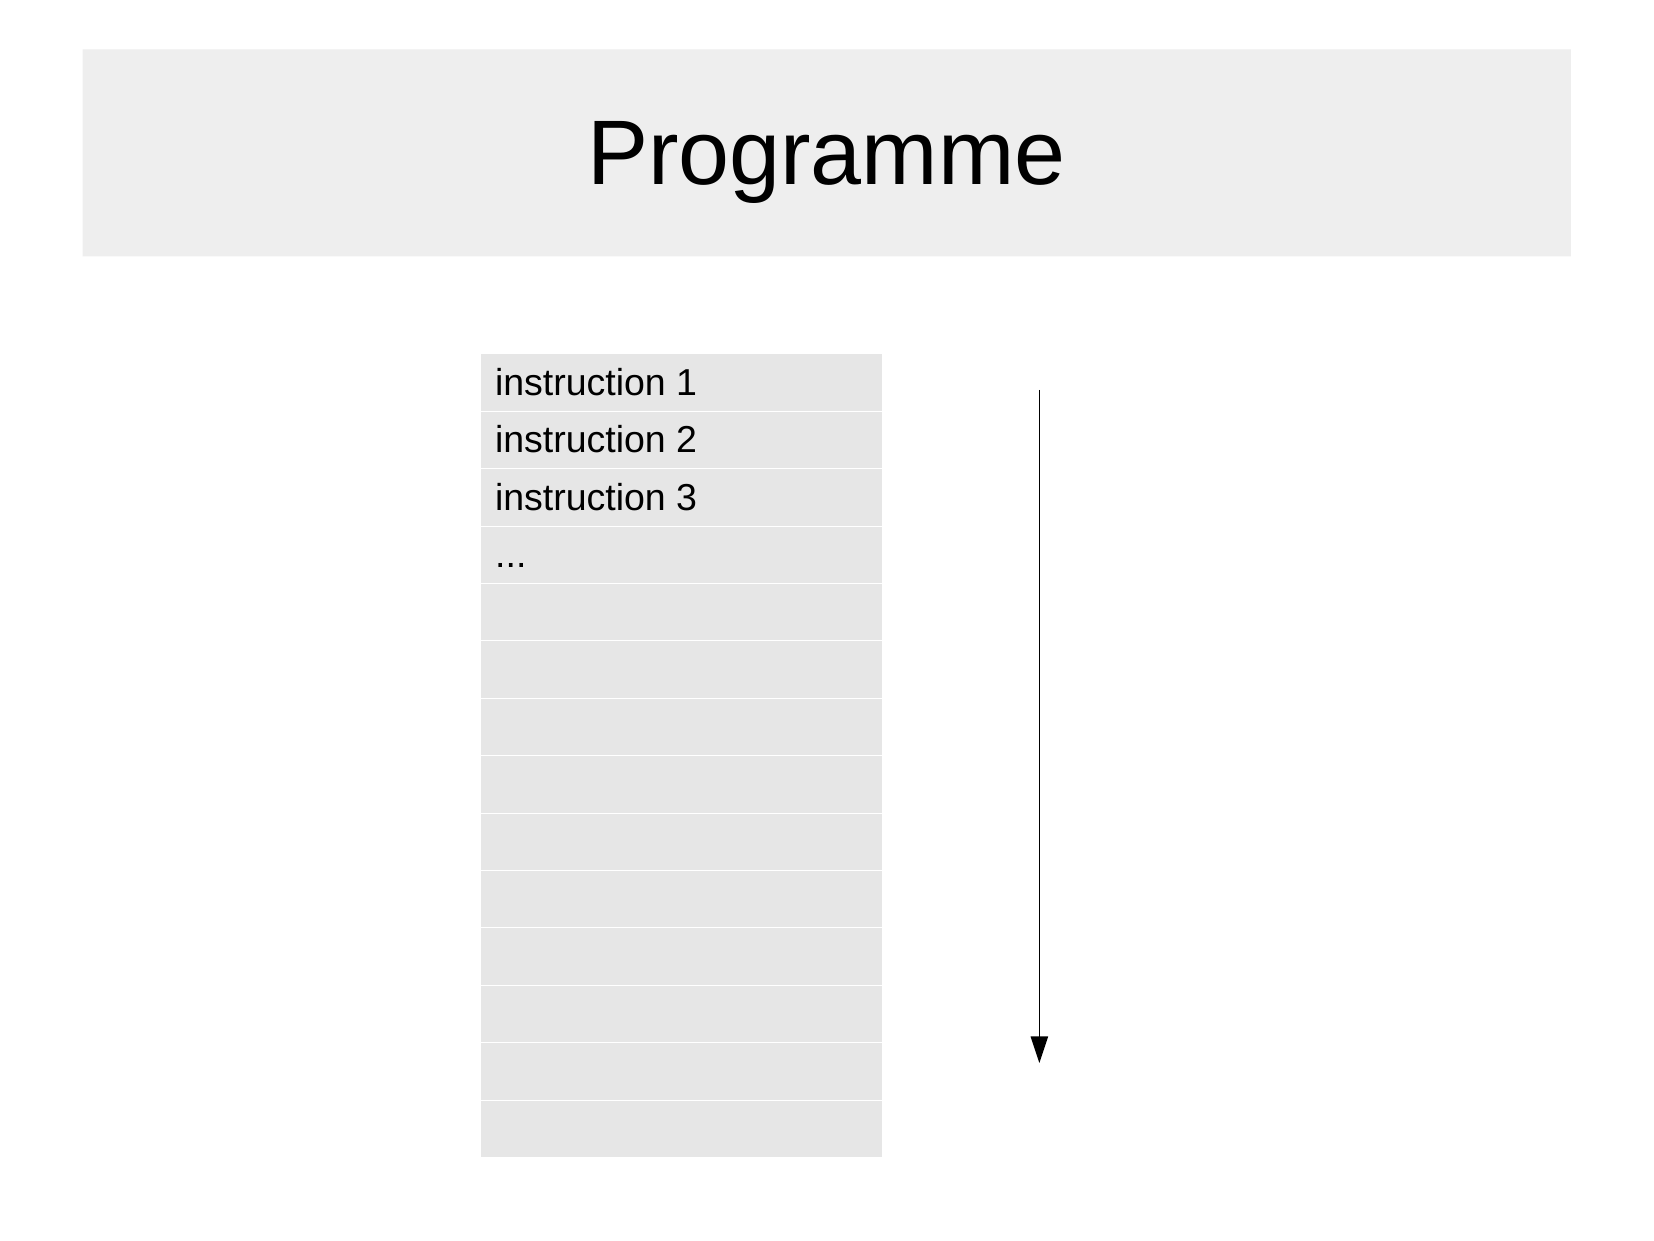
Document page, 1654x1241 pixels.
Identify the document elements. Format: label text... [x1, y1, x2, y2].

table_cell [481, 756, 882, 813]
table_cell [481, 641, 882, 698]
table_cell [481, 1101, 882, 1157]
table_header instruction 1 [481, 354, 882, 411]
table_cell [481, 871, 882, 927]
title Programme [82, 49, 1571, 257]
table_cell ... [481, 527, 882, 583]
table_cell [481, 1043, 882, 1100]
table_cell [481, 986, 882, 1042]
table_cell [481, 928, 882, 985]
table_cell instruction 3 [481, 469, 882, 526]
table_cell [481, 584, 882, 640]
table_cell instruction 2 [481, 412, 882, 468]
table_cell [481, 814, 882, 870]
table_cell [481, 699, 882, 755]
